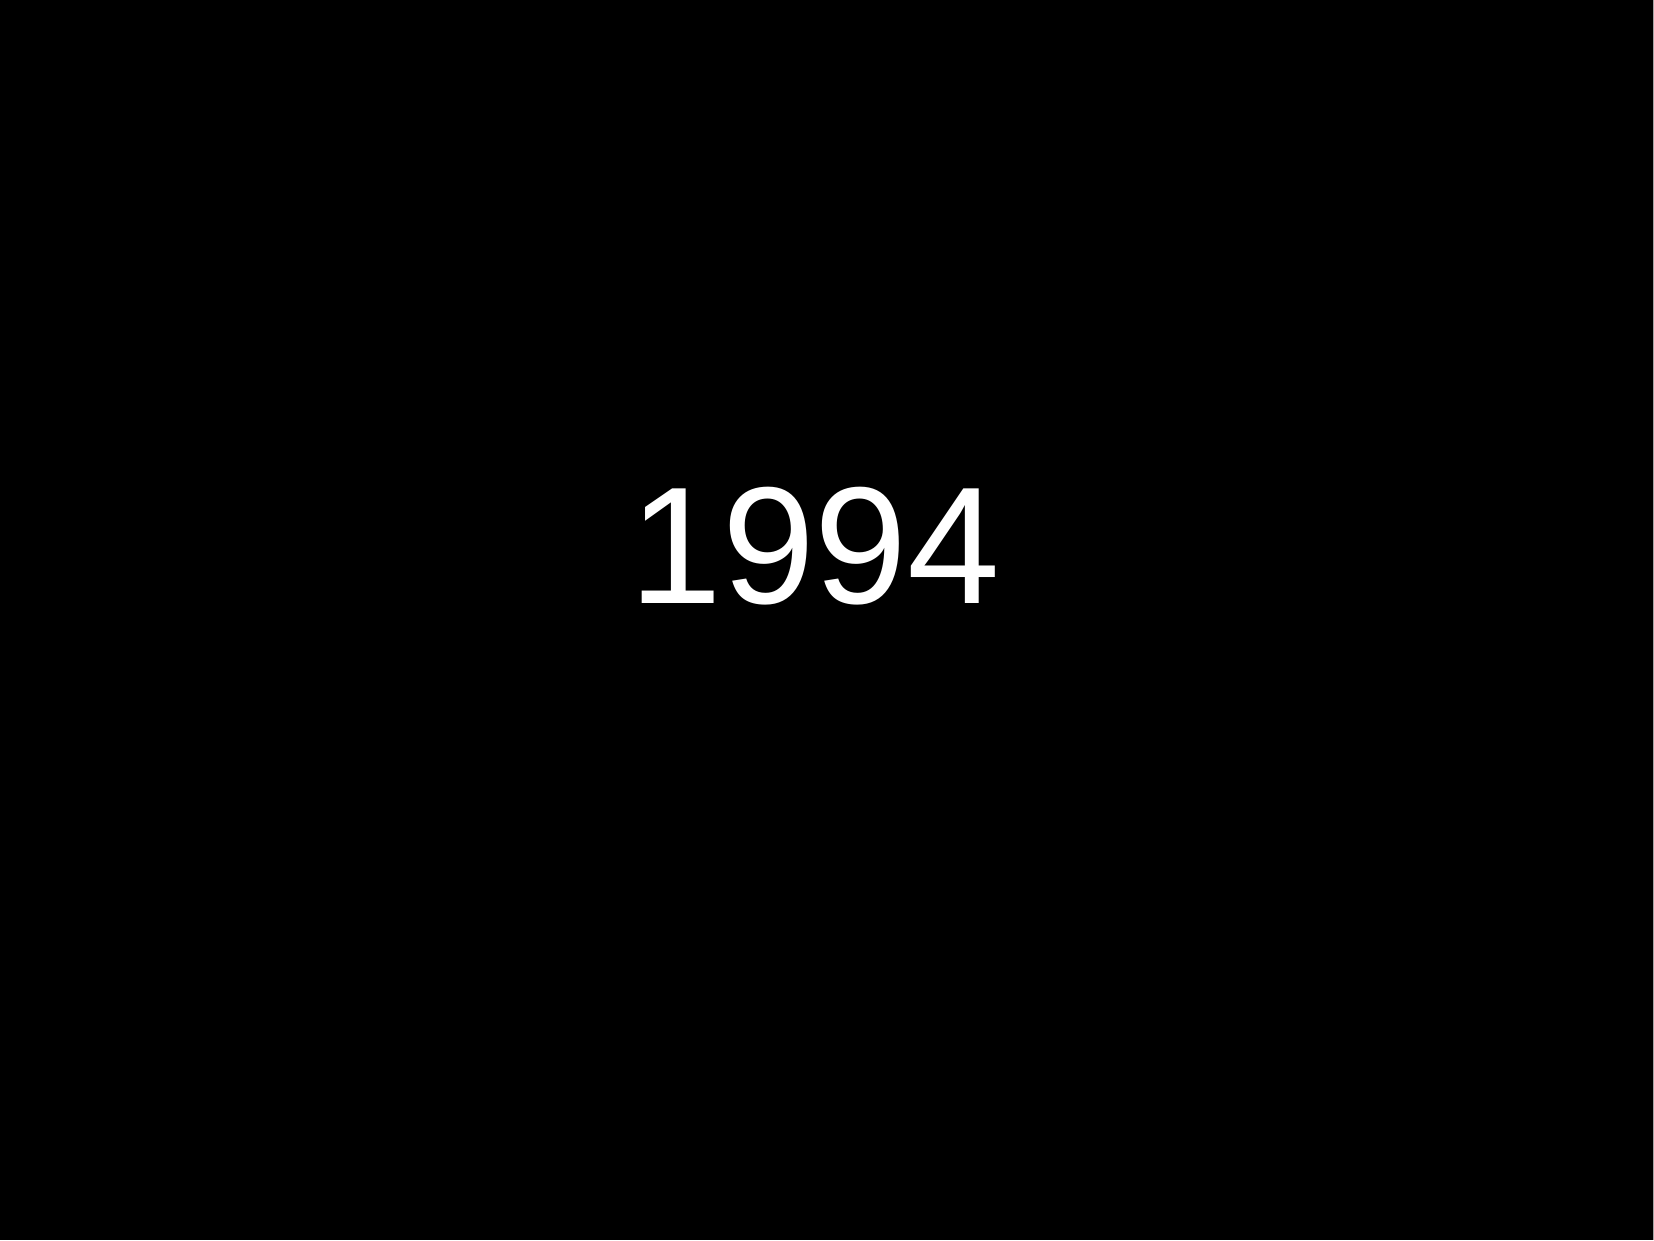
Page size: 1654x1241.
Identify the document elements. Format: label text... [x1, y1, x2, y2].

title 1994 [70, 421, 1560, 671]
